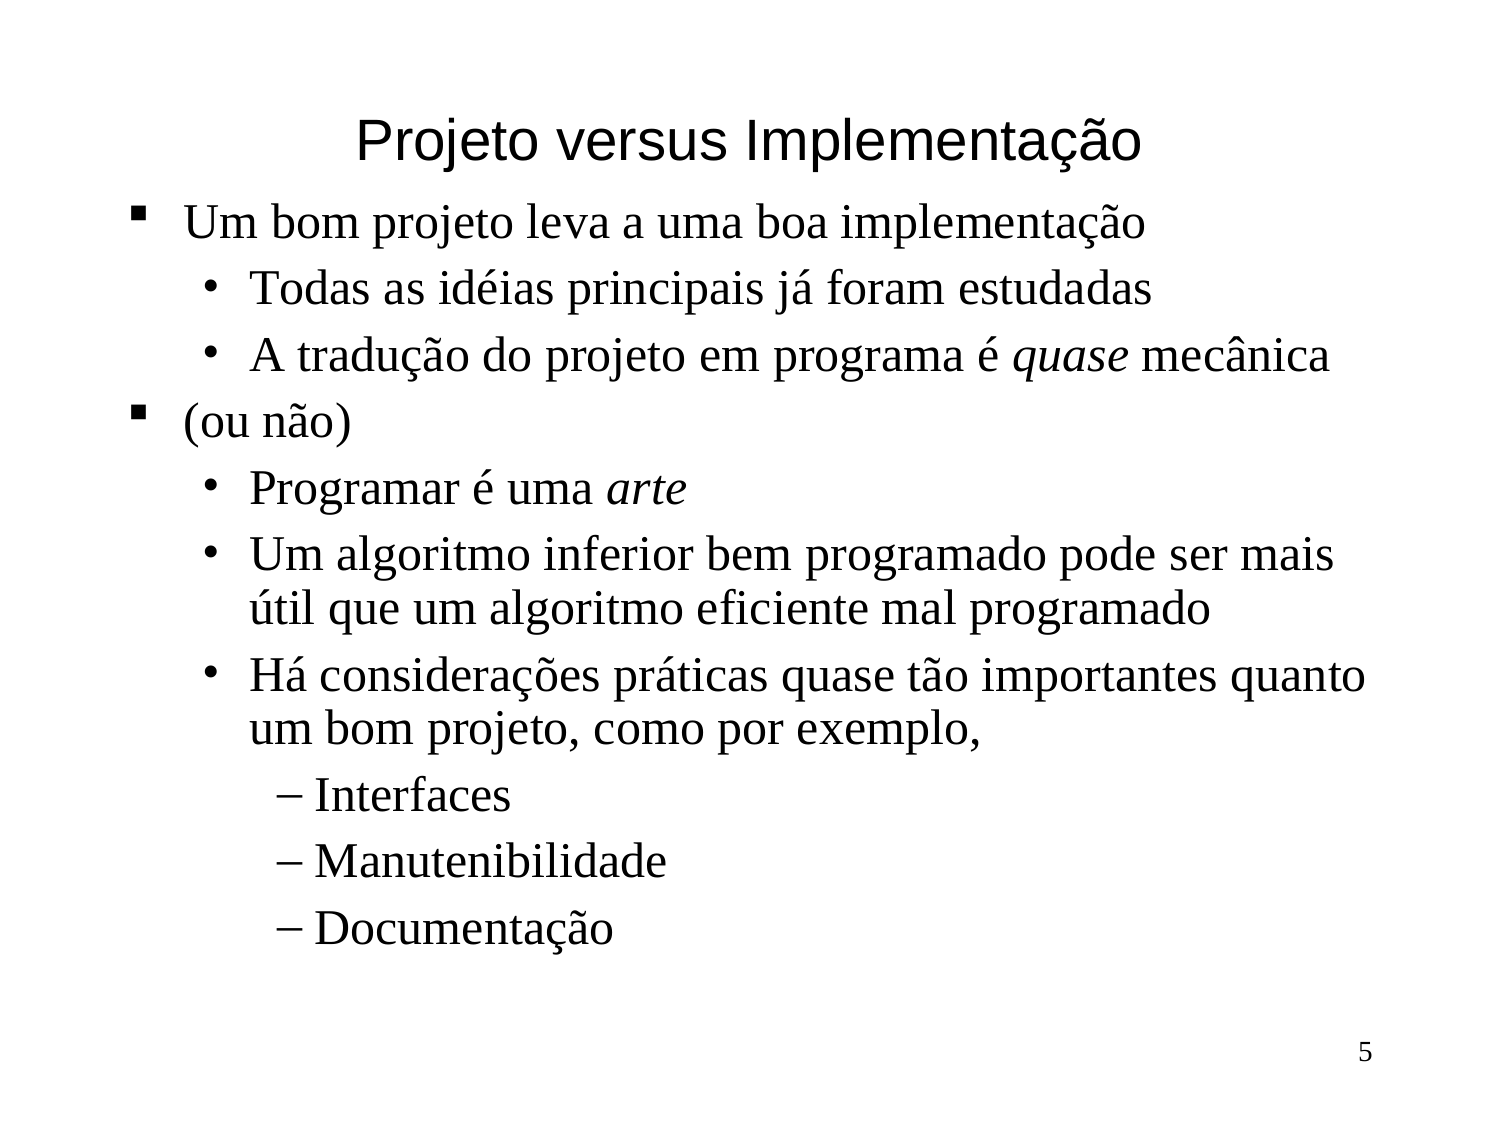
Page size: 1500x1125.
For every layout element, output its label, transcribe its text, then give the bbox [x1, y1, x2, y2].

list Um bom projeto leva a uma boa implementação Todas as idéias principais já foram estudadas A tradução do projeto em programa é quase mecânica (ou não) Programar é uma arte Um algoritmo inferior bem programado pode ser mais útil que um algoritmo eficiente mal programado Há considerações práticas quase tão importantes quanto um bom projeto, como por exemplo, Interfaces Manutenibilidade Documentação [112, 187, 1388, 1000]
title Projeto versus Implementação [112, 99, 1388, 175]
